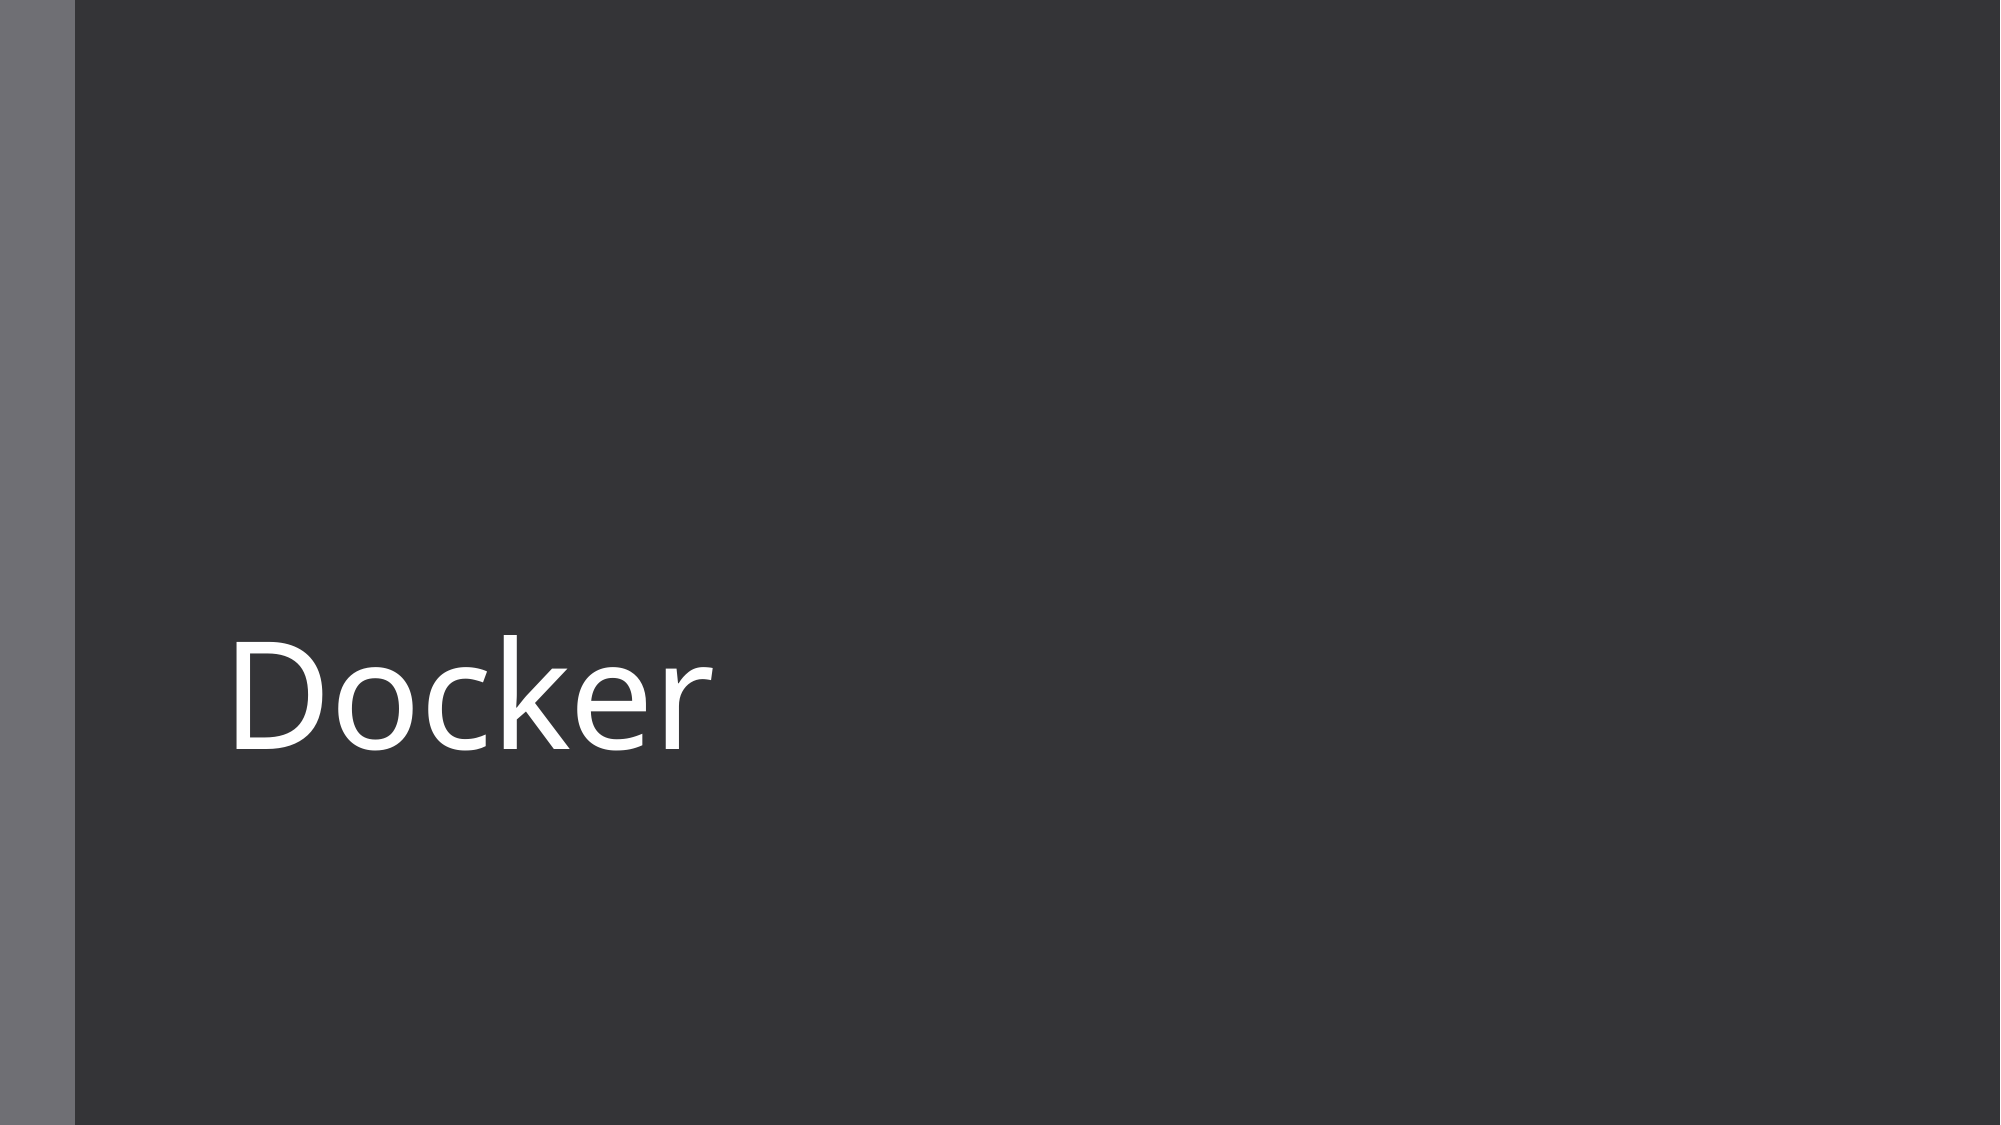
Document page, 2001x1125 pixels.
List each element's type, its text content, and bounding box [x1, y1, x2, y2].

title Docker [206, 124, 1752, 788]
